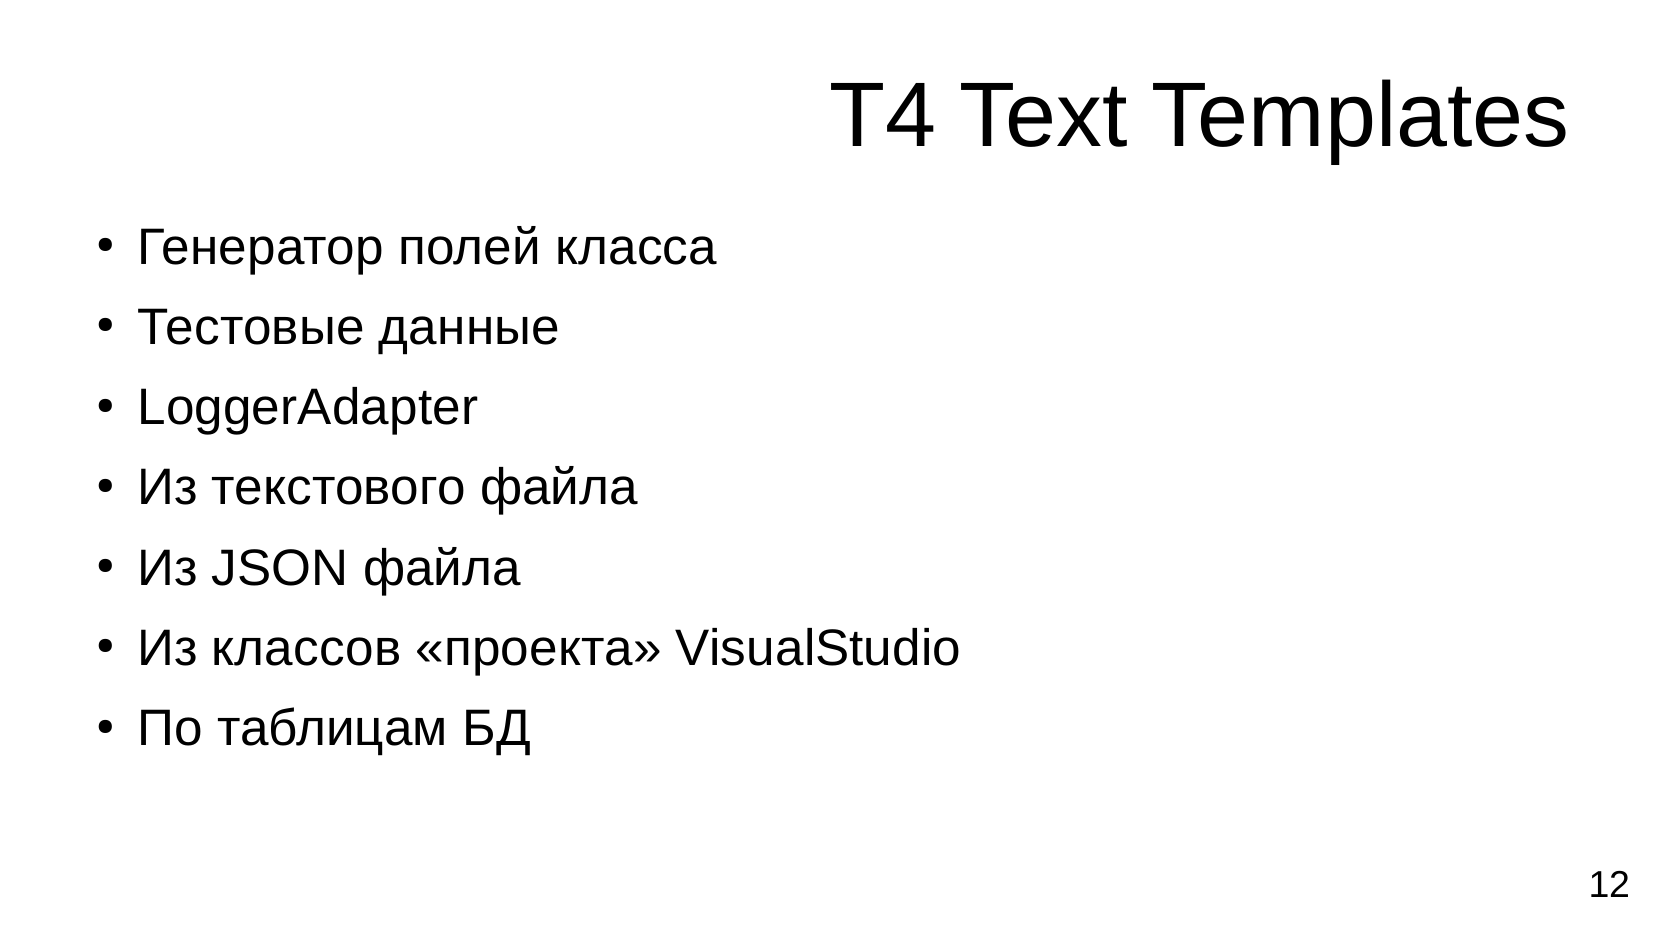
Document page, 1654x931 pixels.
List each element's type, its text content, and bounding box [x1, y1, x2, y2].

text_box <номер> [1518, 856, 1654, 927]
title T4 Text Templates [82, 37, 1571, 193]
list Генератор полей класса Тестовые данные LoggerAdapter Из текстового файла Из JSON файла Из классов «проекта» VisualStudio По таблицам БД [82, 217, 1571, 758]
